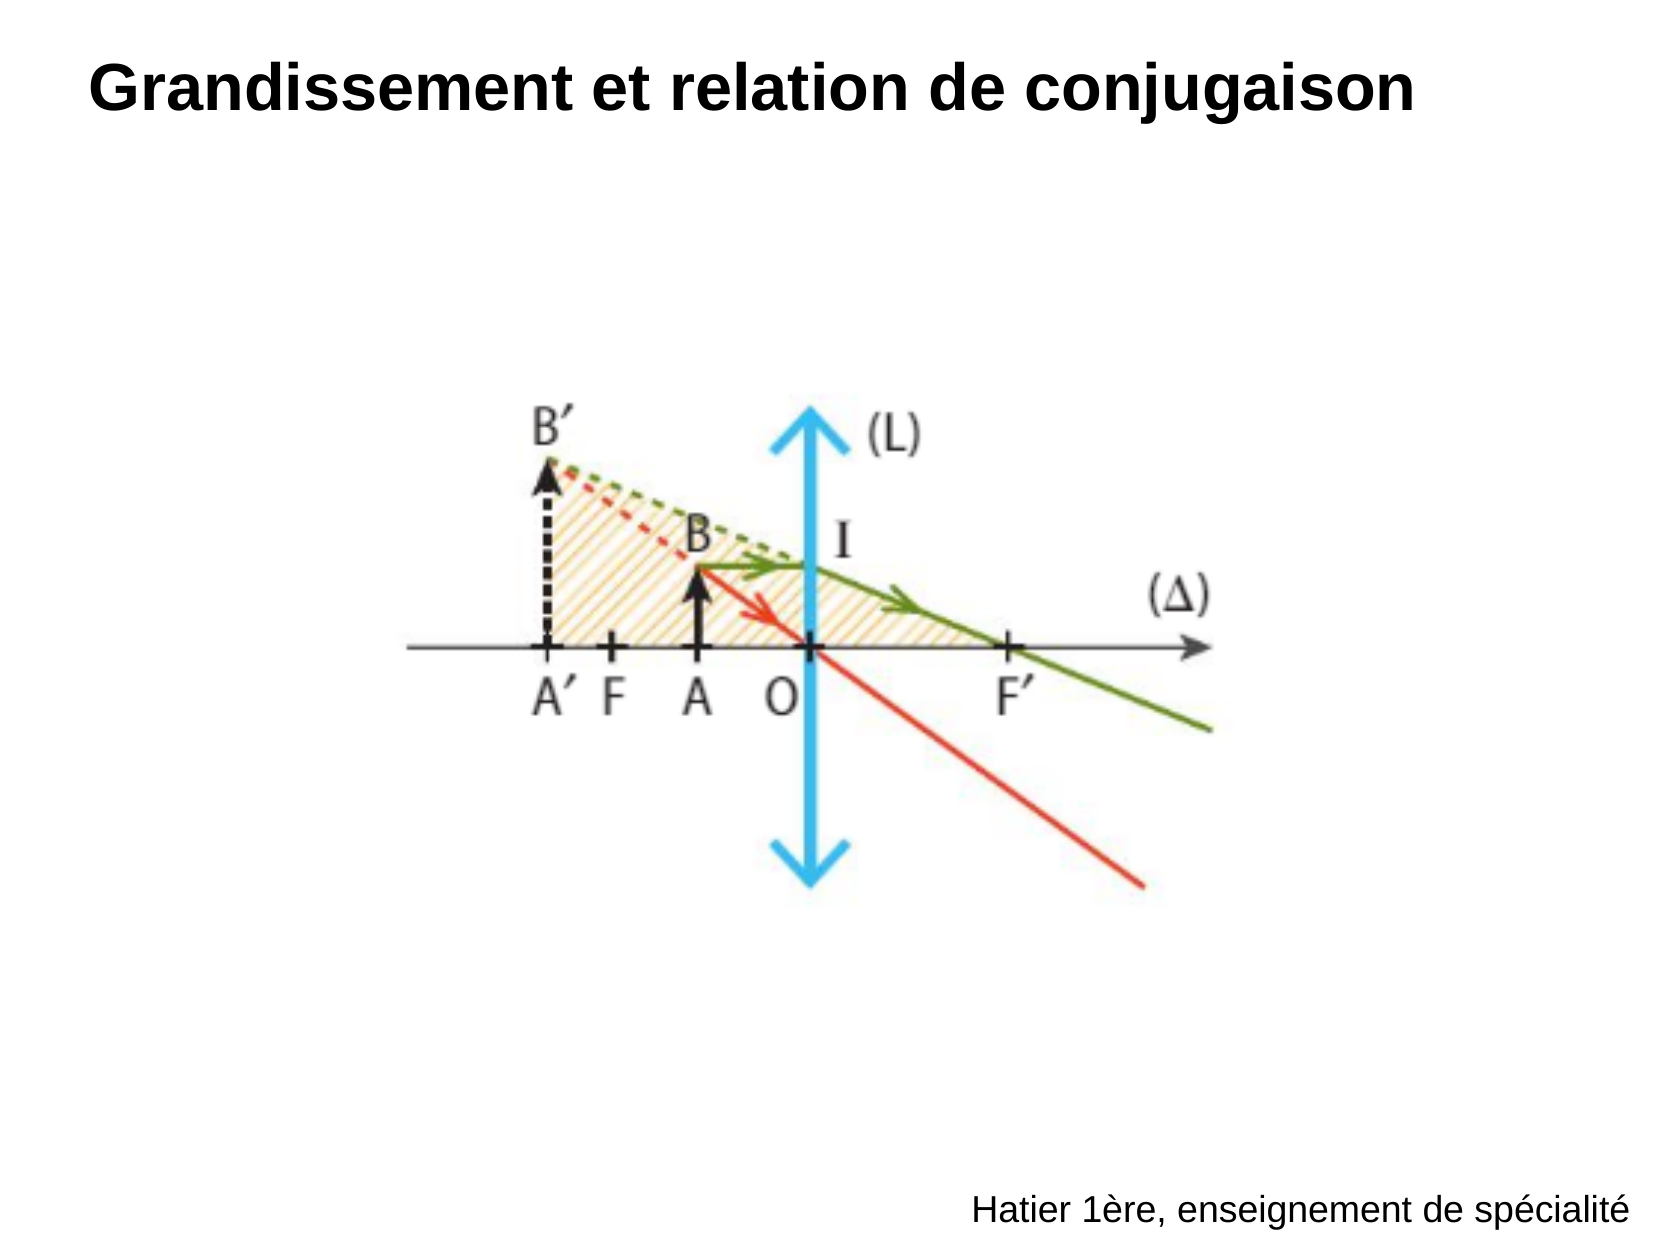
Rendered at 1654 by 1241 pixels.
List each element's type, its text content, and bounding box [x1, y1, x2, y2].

text_box Hatier 1ère, enseignement de spécialité [956, 1181, 1654, 1241]
text_box Grandissement et relation de conjugaison [0, 0, 1607, 207]
picture [372, 330, 1241, 912]
